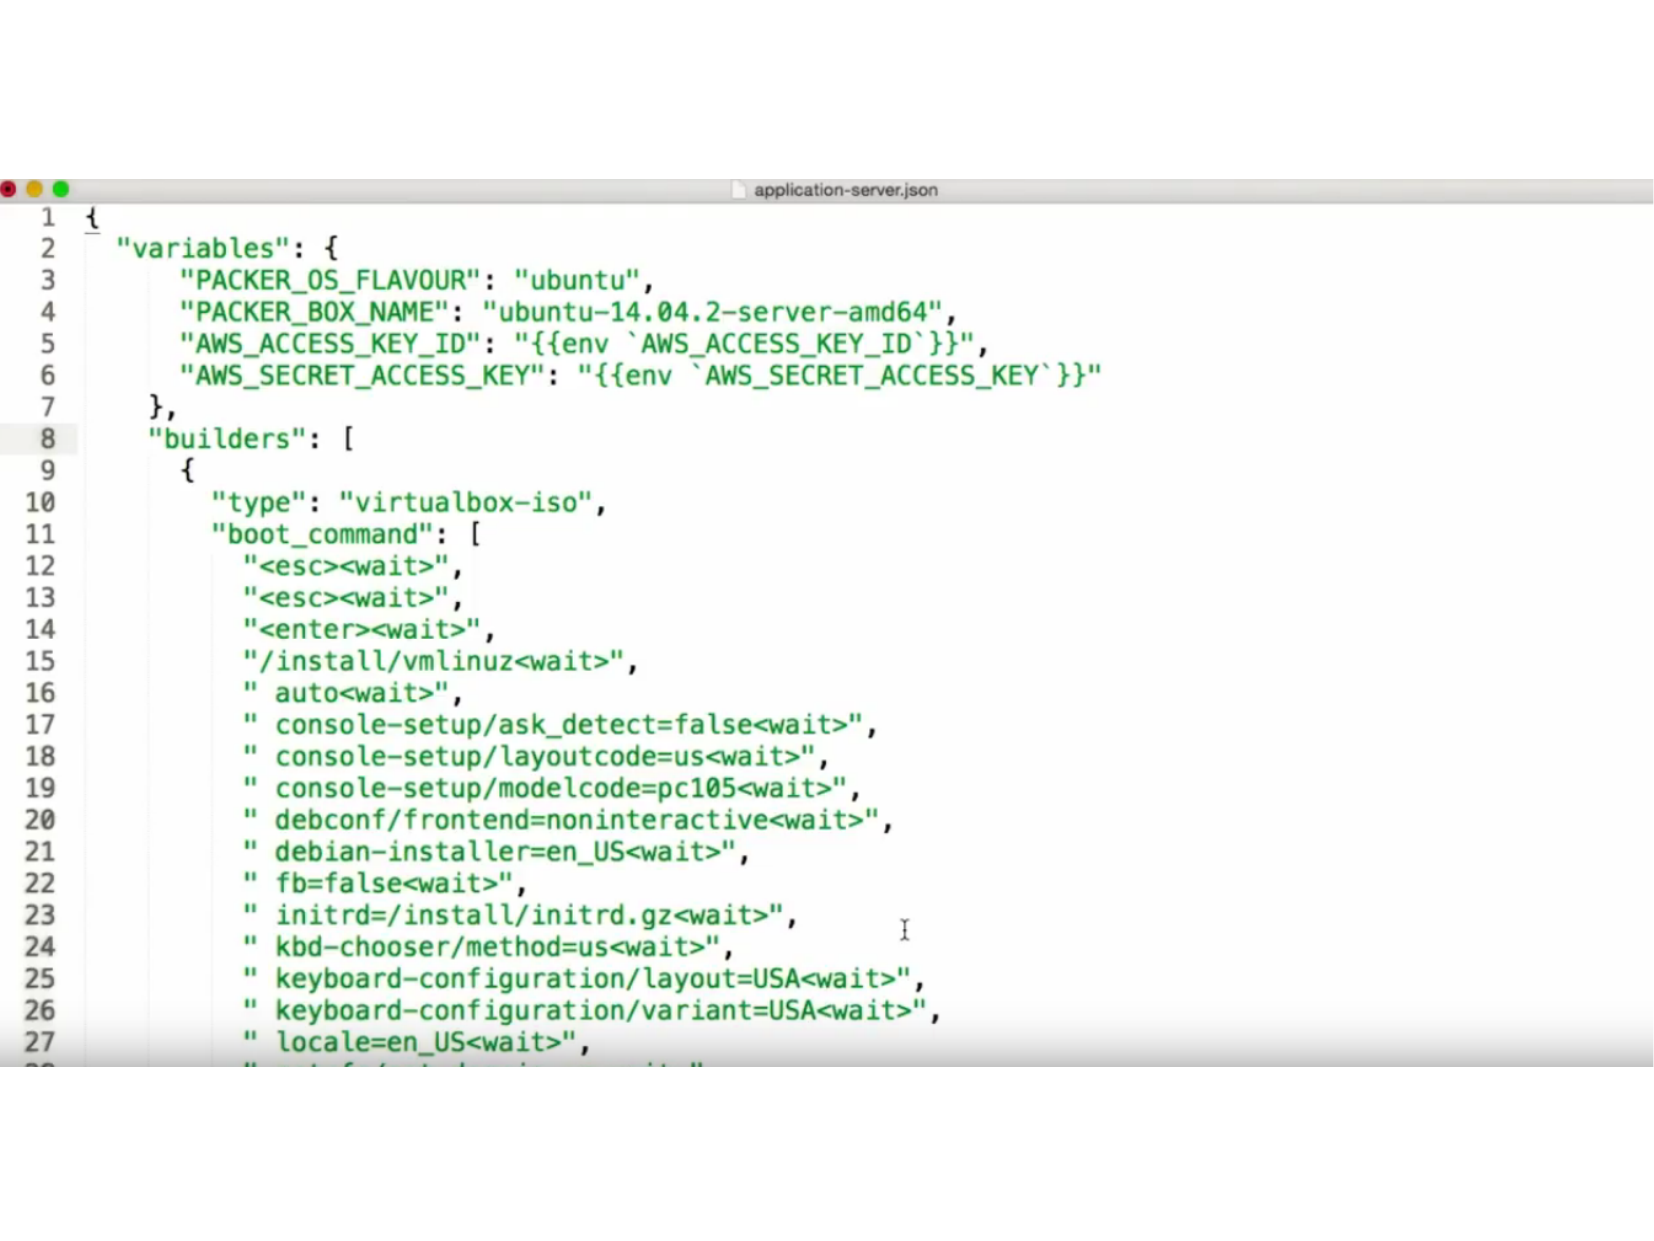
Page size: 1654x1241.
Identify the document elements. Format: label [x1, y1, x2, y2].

picture [0, 179, 1654, 1067]
